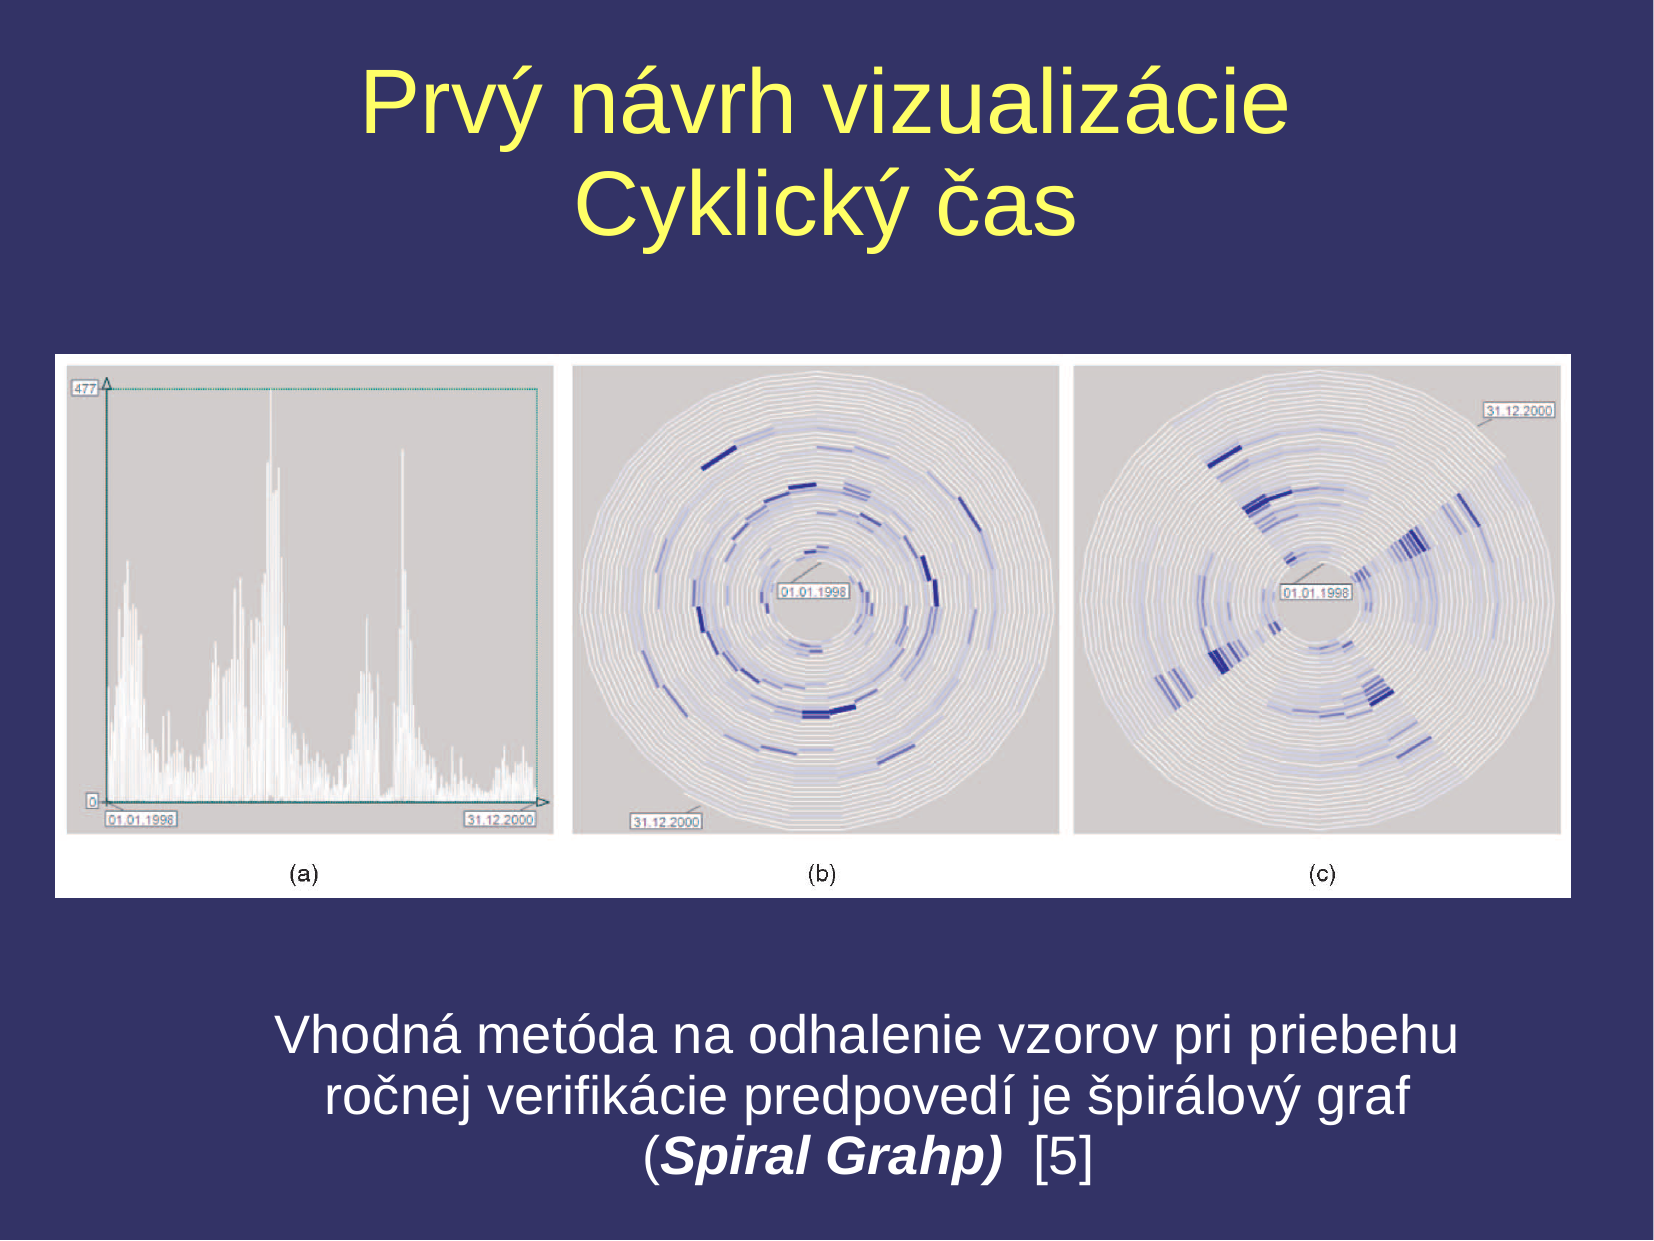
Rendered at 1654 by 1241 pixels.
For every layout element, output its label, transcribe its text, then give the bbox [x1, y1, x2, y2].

text_box Vhodná metóda na odhalenie vzorov pri priebehu ročnej verifikácie predpovedí je špirálový graf (Spiral Grahp) [5] [248, 997, 1489, 1195]
title Prvý návrh vizualizácie Cyklický čas [82, 48, 1571, 258]
picture [55, 354, 1571, 898]
